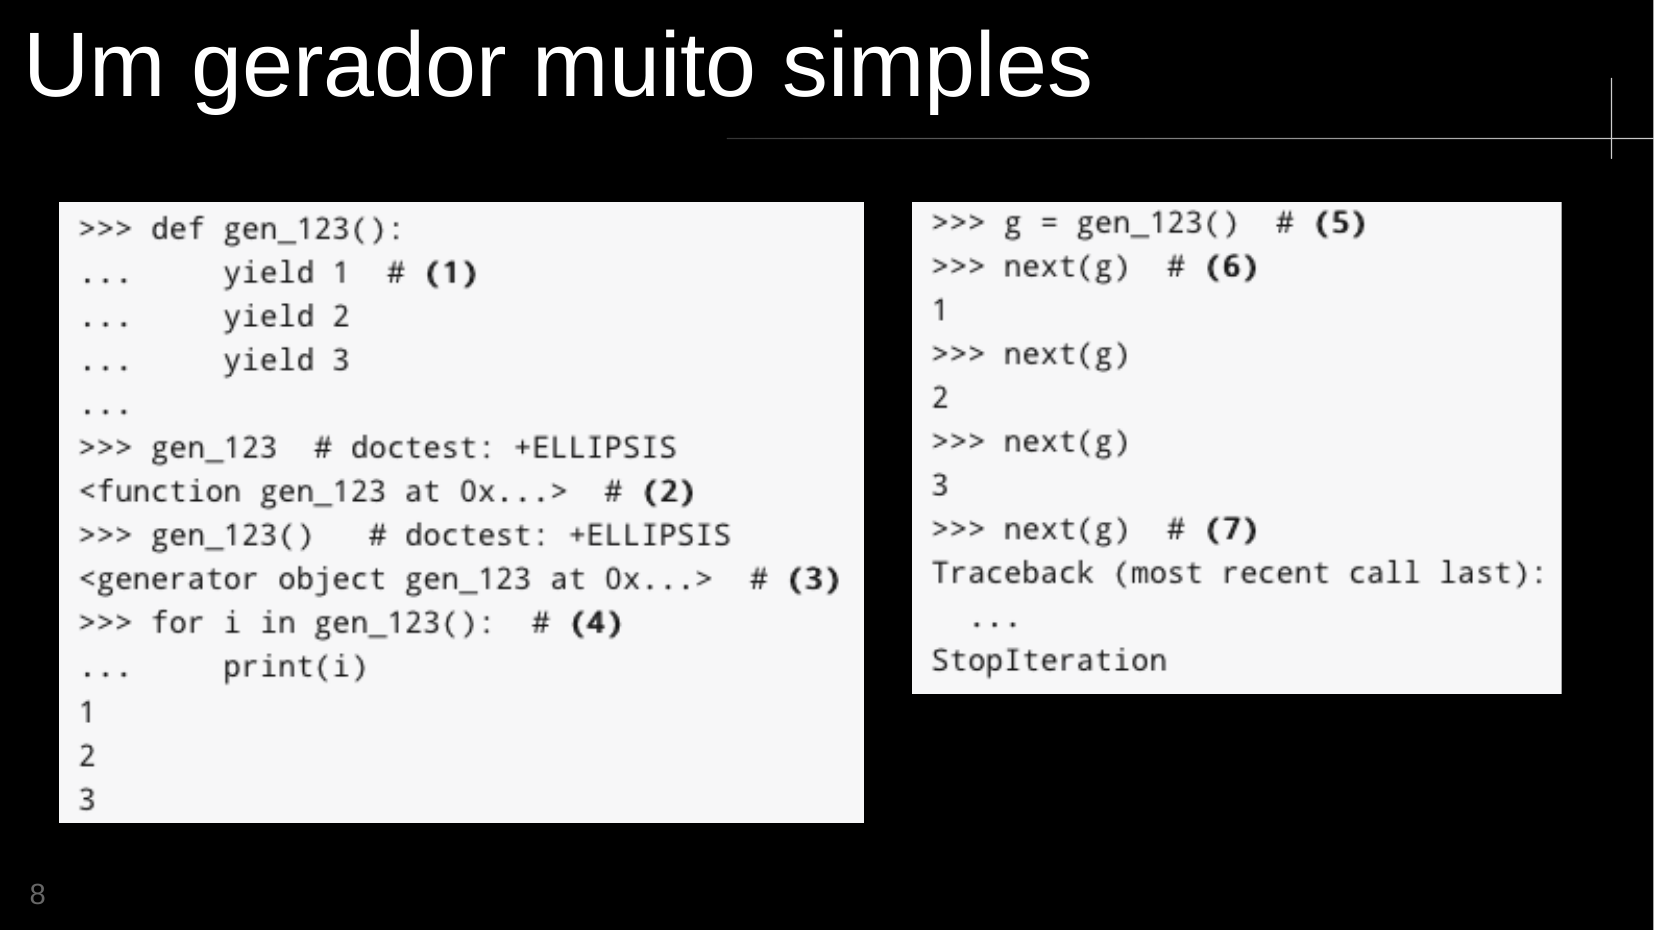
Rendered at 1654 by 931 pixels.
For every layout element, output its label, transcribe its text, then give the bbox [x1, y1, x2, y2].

picture [912, 202, 1562, 694]
title Um gerador muito simples [23, 11, 1589, 119]
picture [59, 202, 864, 824]
